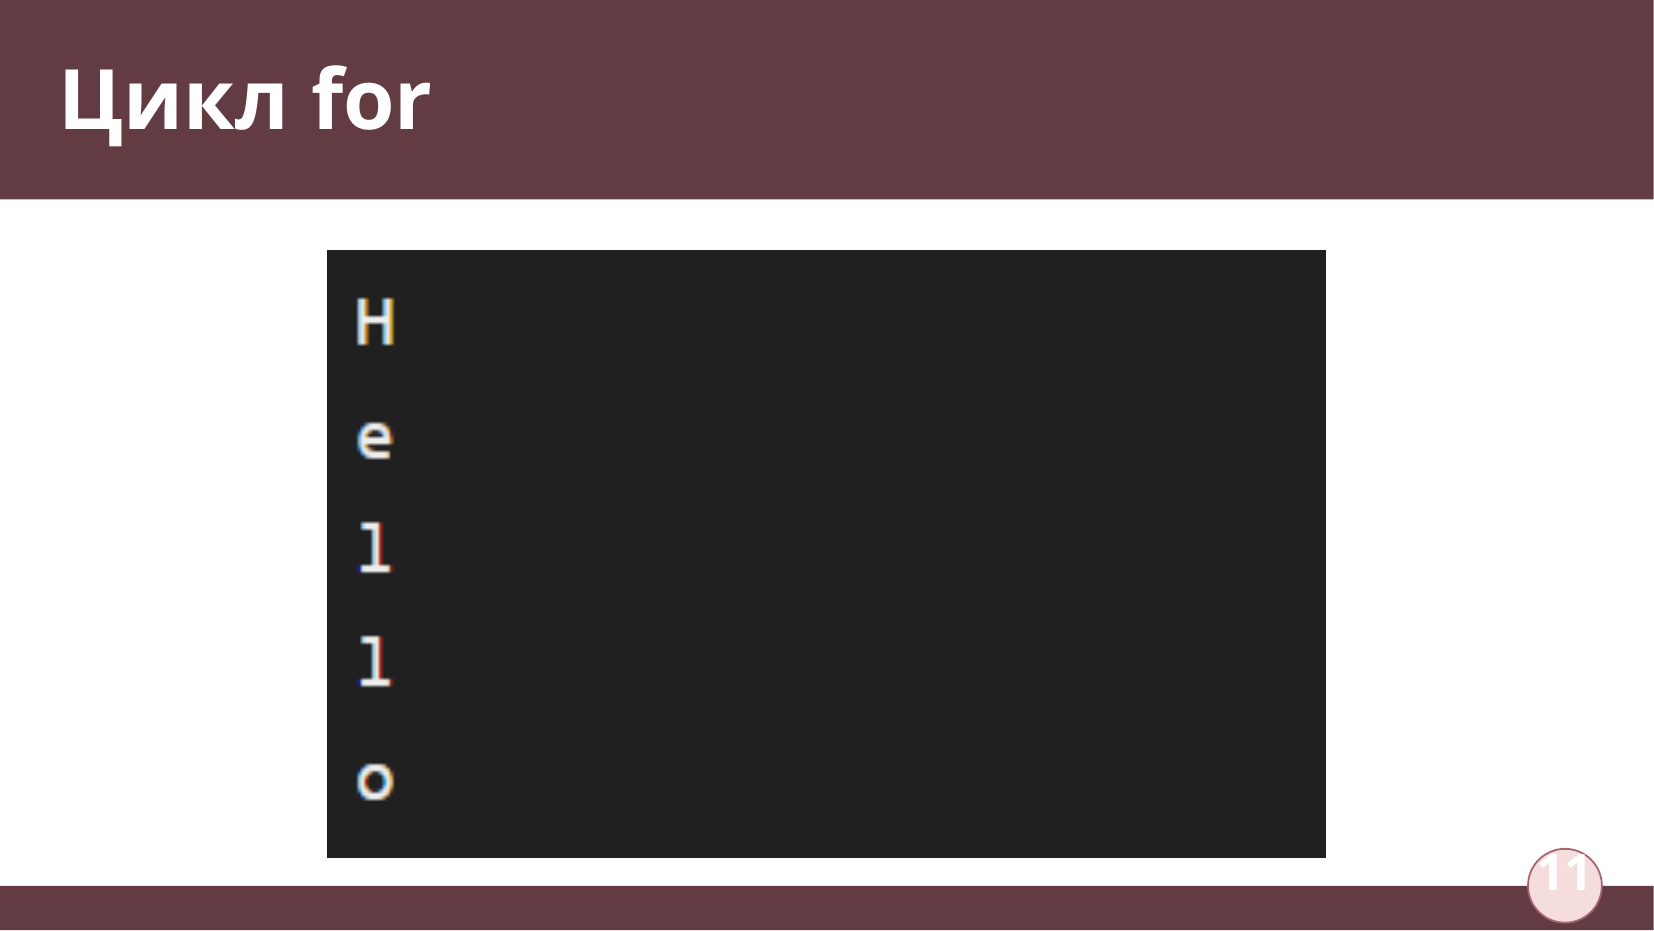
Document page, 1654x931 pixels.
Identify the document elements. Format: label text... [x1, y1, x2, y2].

picture [327, 250, 1326, 858]
title Цикл for [59, 37, 1595, 155]
